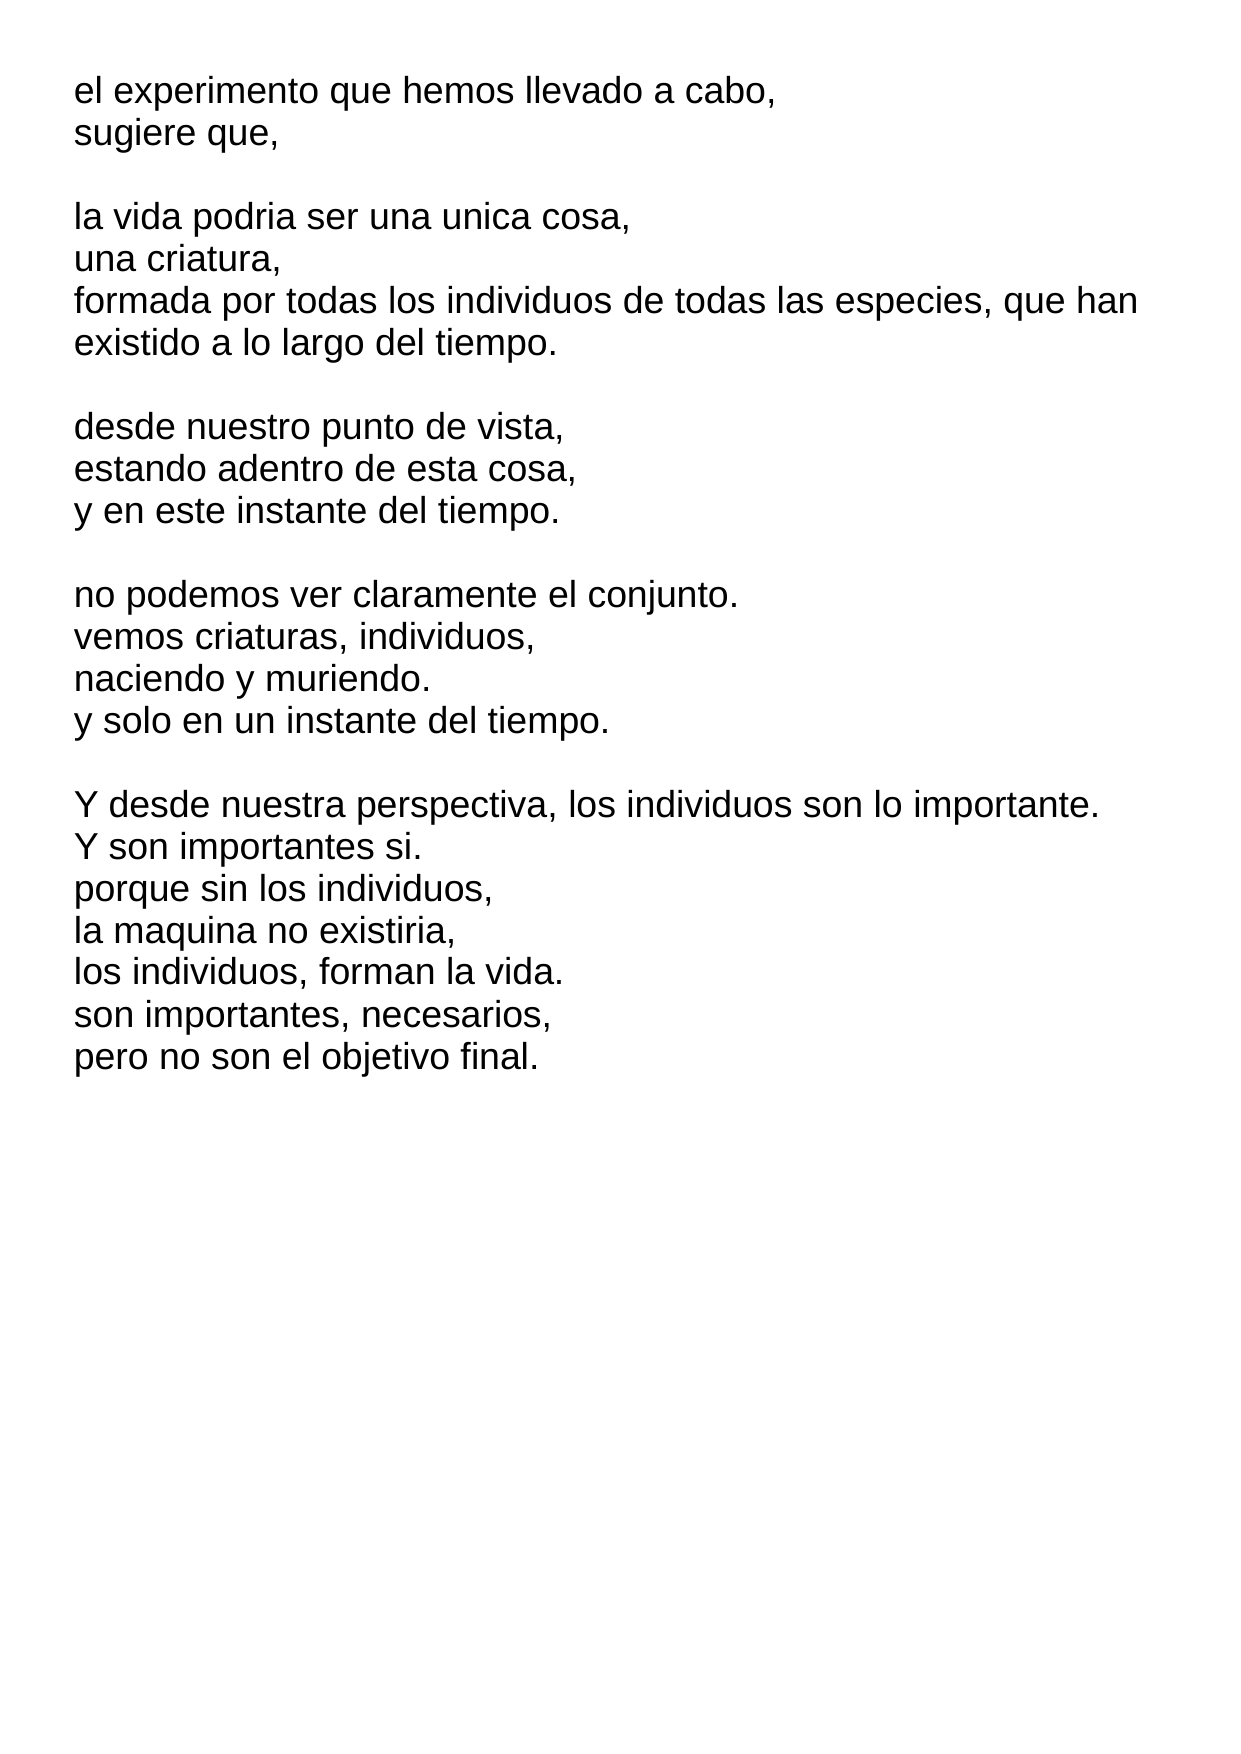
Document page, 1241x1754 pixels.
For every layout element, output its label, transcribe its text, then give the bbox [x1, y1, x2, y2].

text_box el experimento que hemos llevado a cabo, sugiere que, la vida podria ser una unica cosa, una criatura, formada por todas los individuos de todas las especies, que han existido a lo largo del tiempo. desde nuestro punto de vista, estando adentro de esta cosa, y en este instante del tiempo. no podemos ver claramente el conjunto. vemos criaturas, individuos, naciendo y muriendo. y solo en un instante del tiempo. Y desde nuestra perspectiva, los individuos son lo importante. Y son importantes si. porque sin los individuos, la maquina no existiria, los individuos, forman la vida. son importantes, necesarios, pero no son el objetivo final. [59, 61, 1182, 1085]
